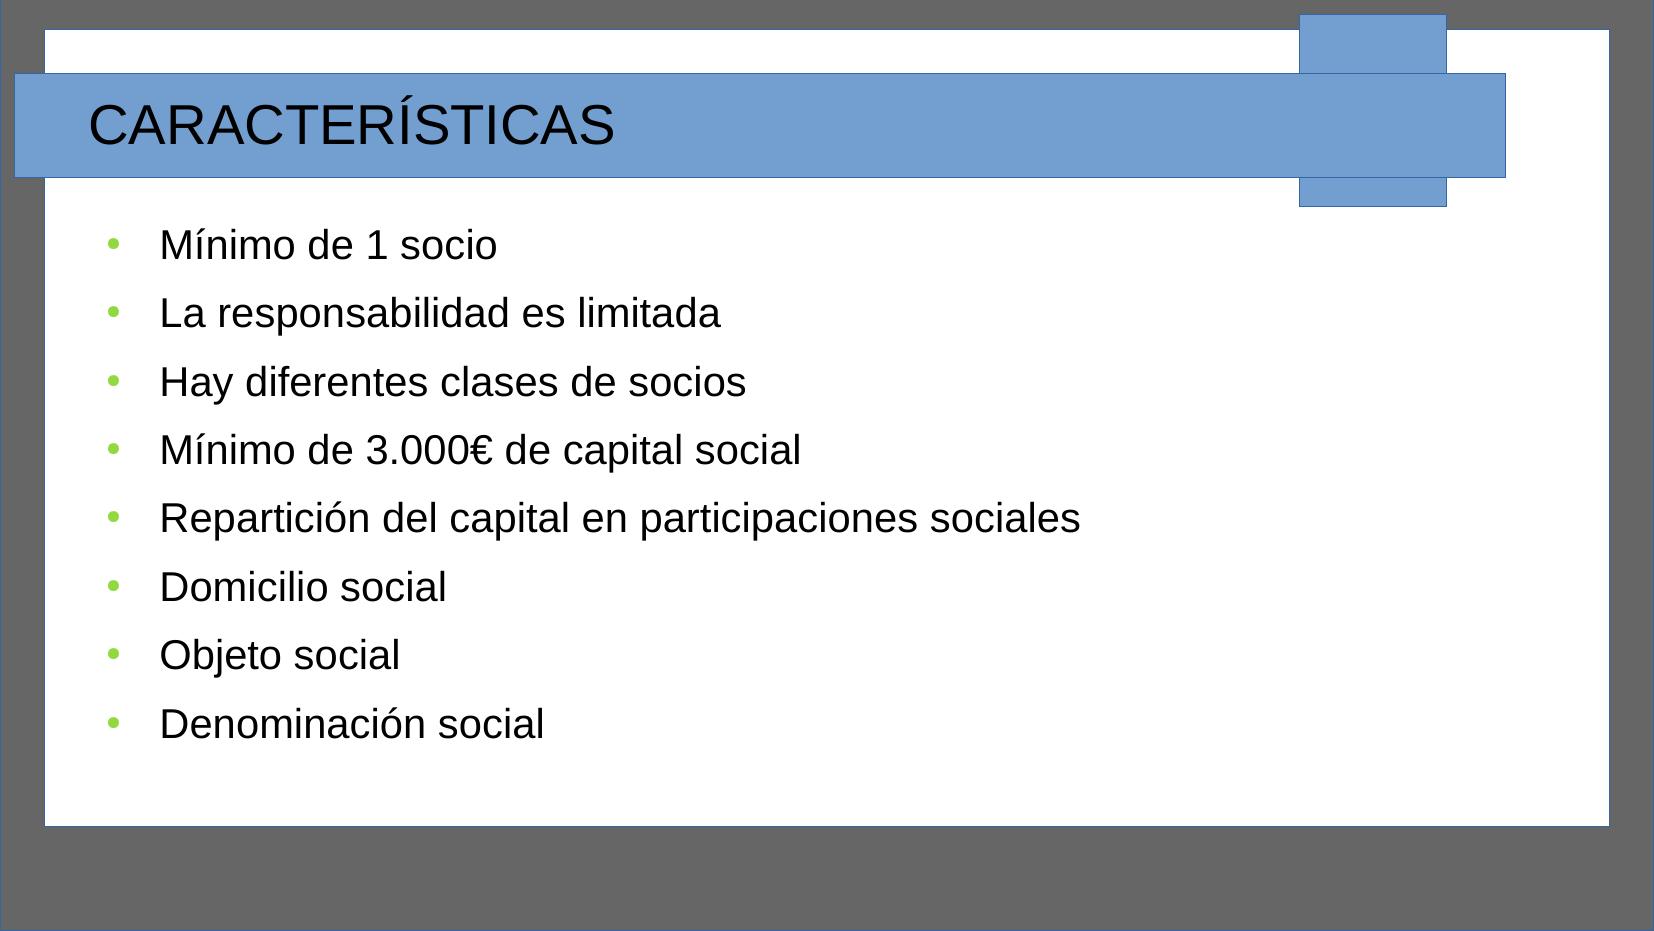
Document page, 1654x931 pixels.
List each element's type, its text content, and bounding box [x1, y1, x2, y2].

title CARACTERÍSTICAS [88, 73, 1506, 178]
list Mínimo de 1 socio La responsabilidad es limitada Hay diferentes clases de socios Mínimo de 3.000€ de capital social Repartición del capital en participaciones sociales Domicilio social Objeto social Denominación social [88, 221, 1565, 813]
